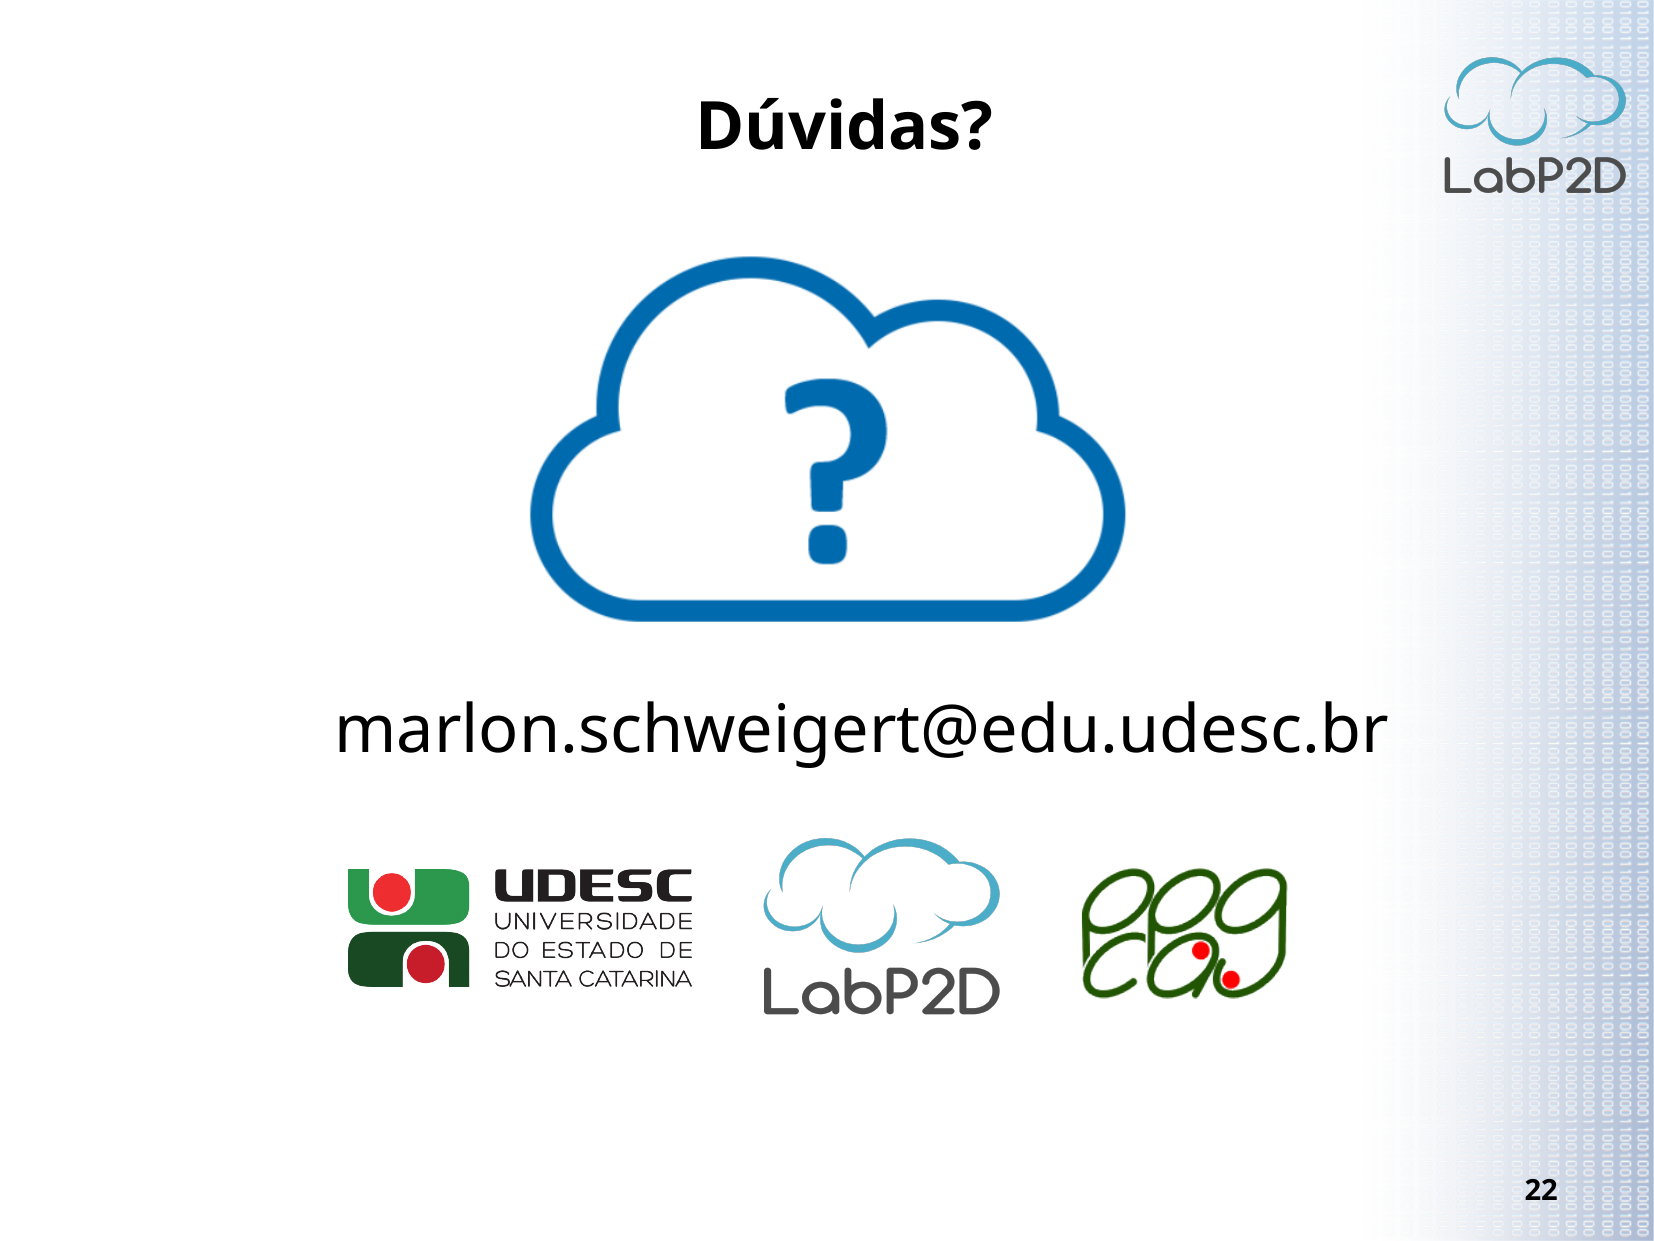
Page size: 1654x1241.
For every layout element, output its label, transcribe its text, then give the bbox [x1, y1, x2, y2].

picture [750, 826, 1359, 1027]
picture [1360, 1, 1654, 1240]
list marlon.schweigert@edu.udesc.br [82, 614, 1571, 839]
title Dúvidas? [82, 19, 1571, 227]
picture [519, 253, 1138, 632]
picture [348, 869, 692, 987]
